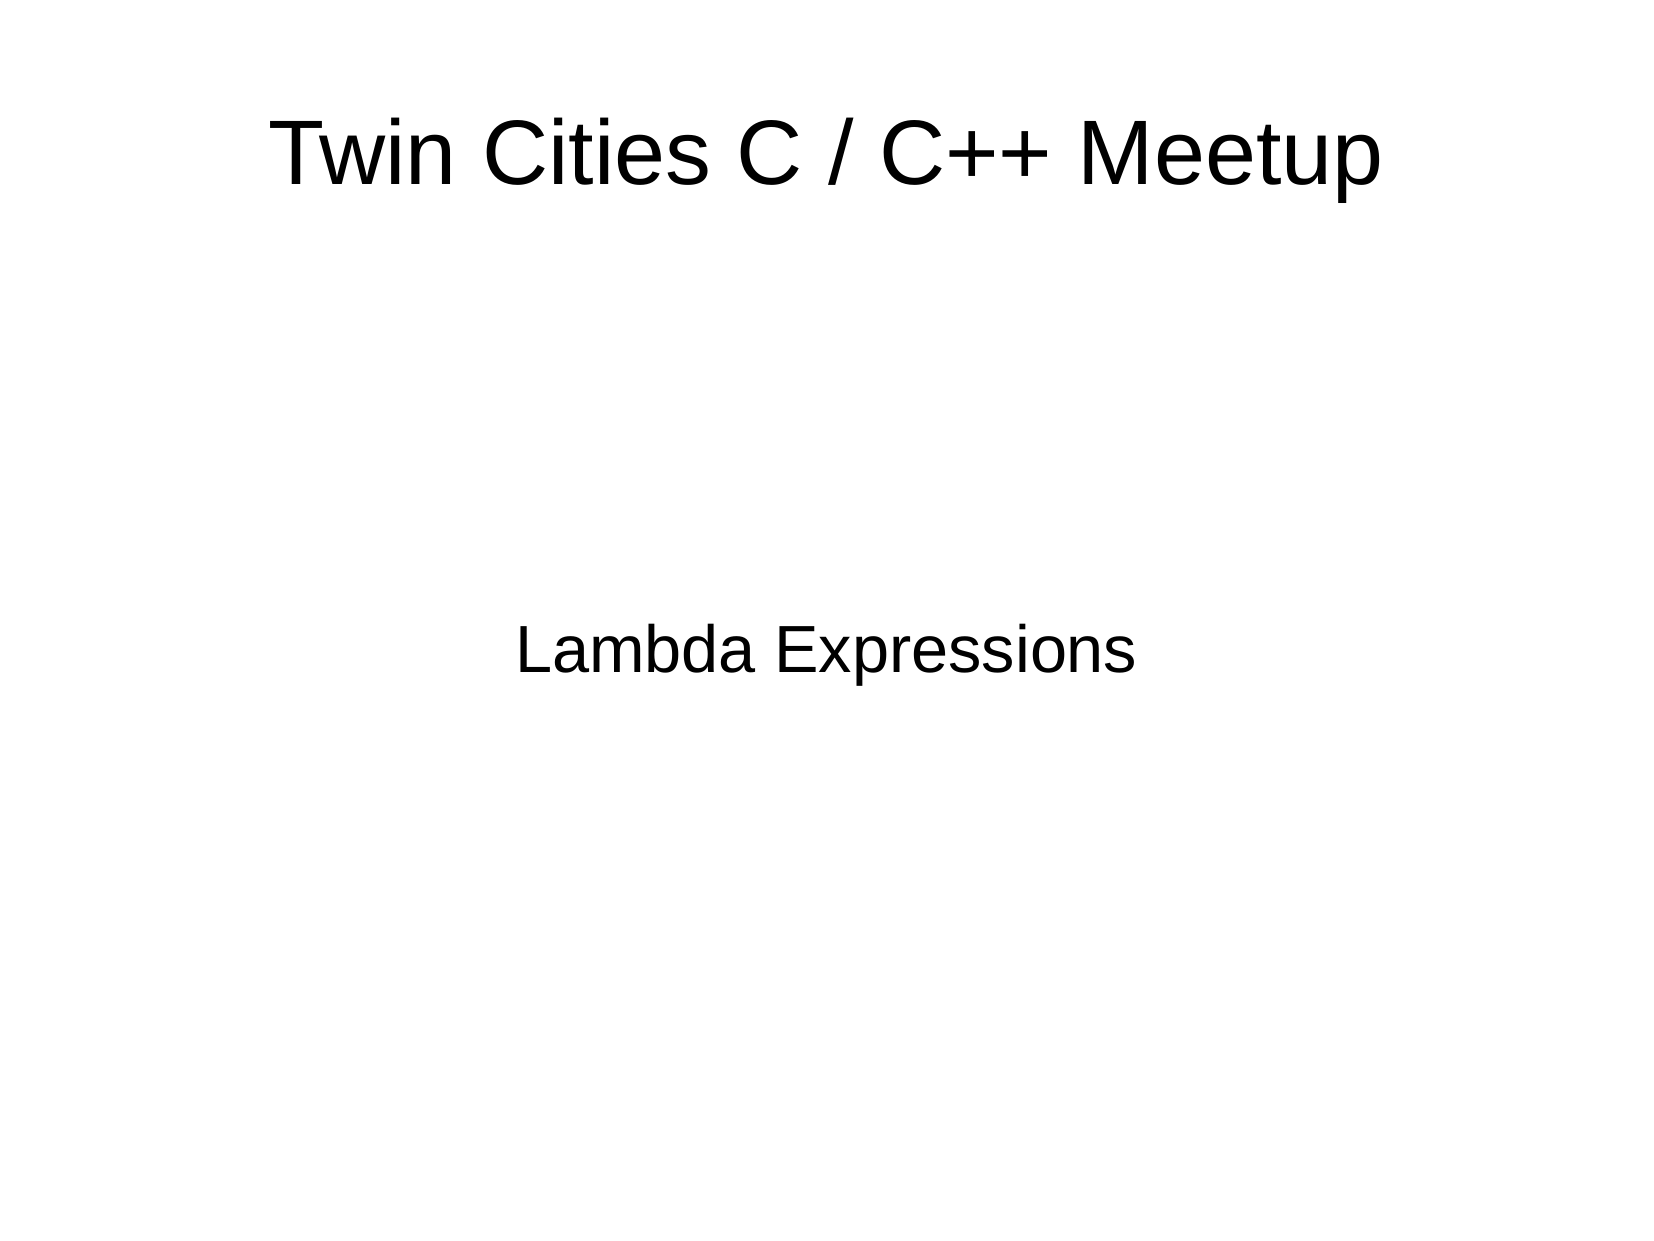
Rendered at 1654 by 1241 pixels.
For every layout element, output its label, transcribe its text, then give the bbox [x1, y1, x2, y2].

subtitle Lambda Expressions [82, 290, 1571, 1010]
title Twin Cities C / C++ Meetup [82, 49, 1571, 257]
